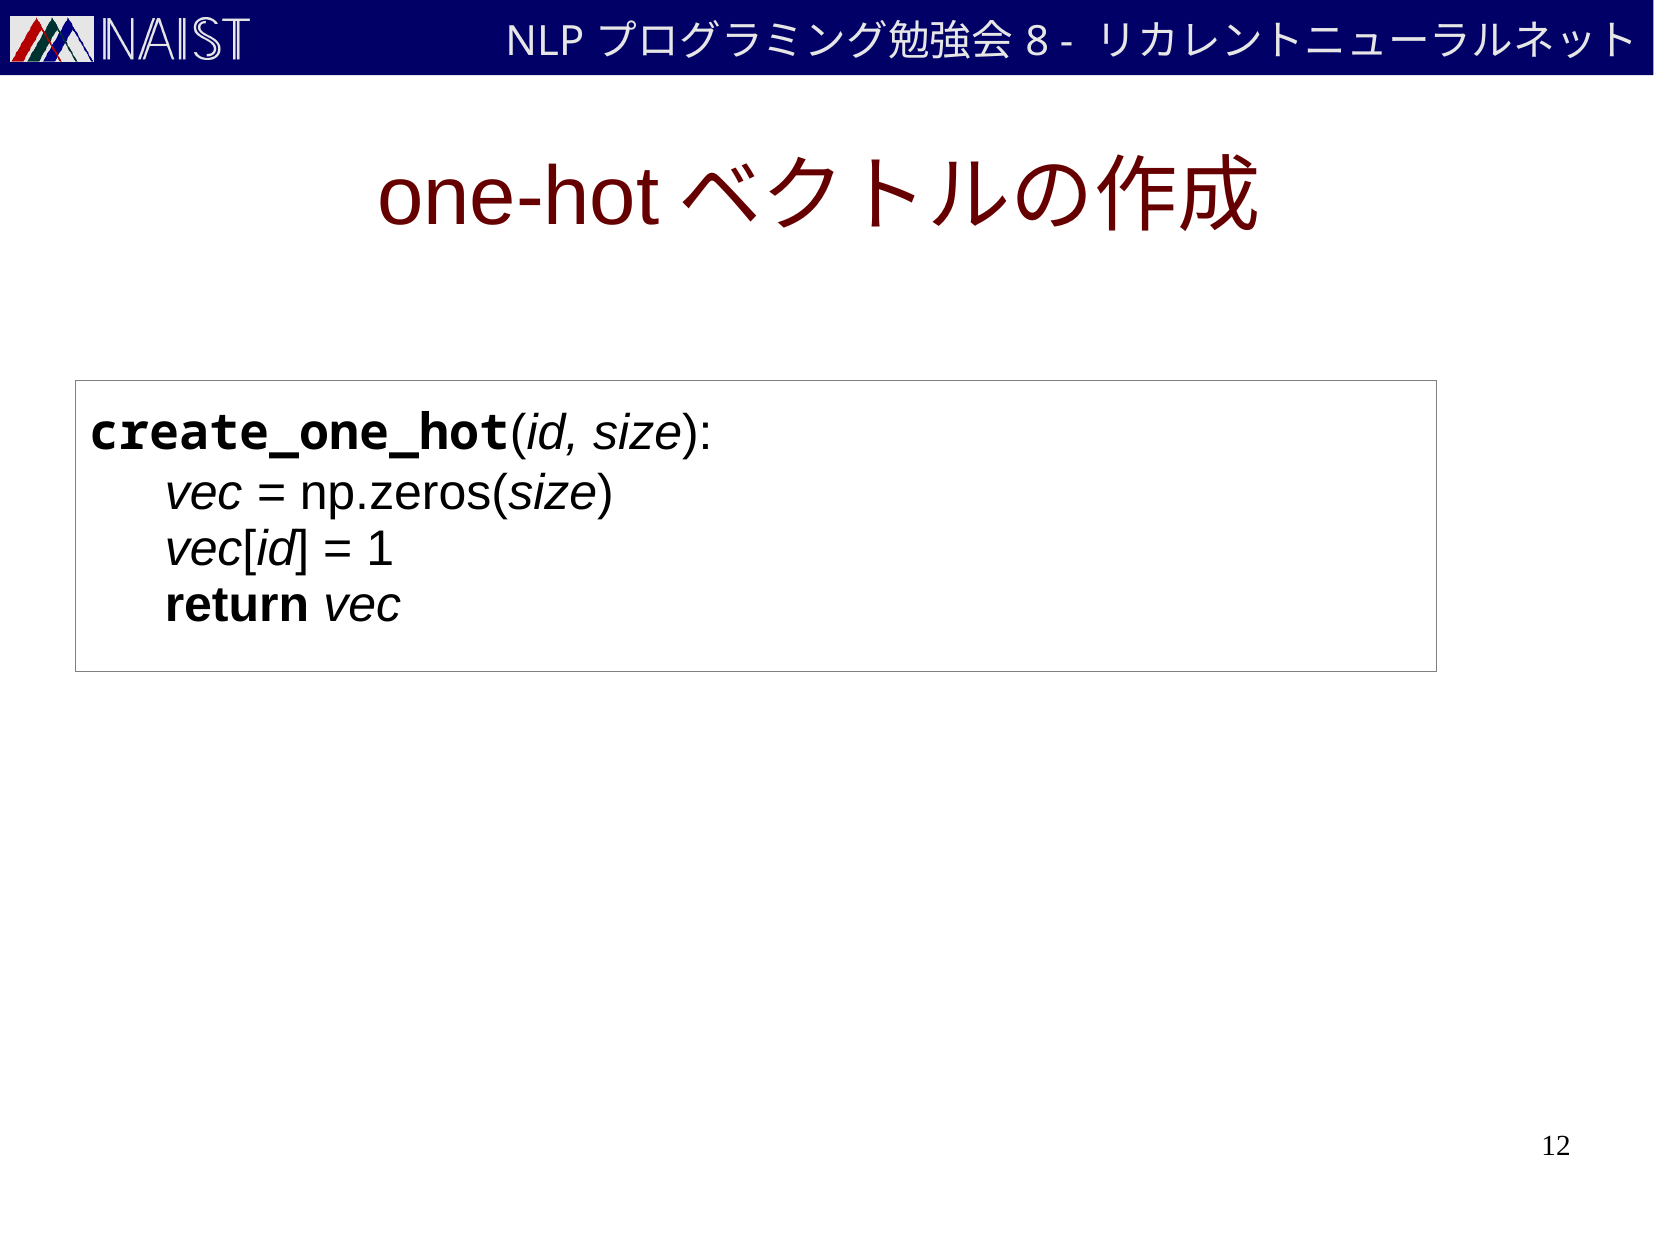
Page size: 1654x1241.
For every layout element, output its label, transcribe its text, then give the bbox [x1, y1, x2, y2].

title one-hotベクトルの作成 [75, 92, 1564, 285]
text_box create_one_hot(id, size): vec = np.zeros(size) vec[id] = 1 return vec [76, 388, 1299, 638]
picture [10, 16, 94, 62]
picture [102, 17, 251, 60]
